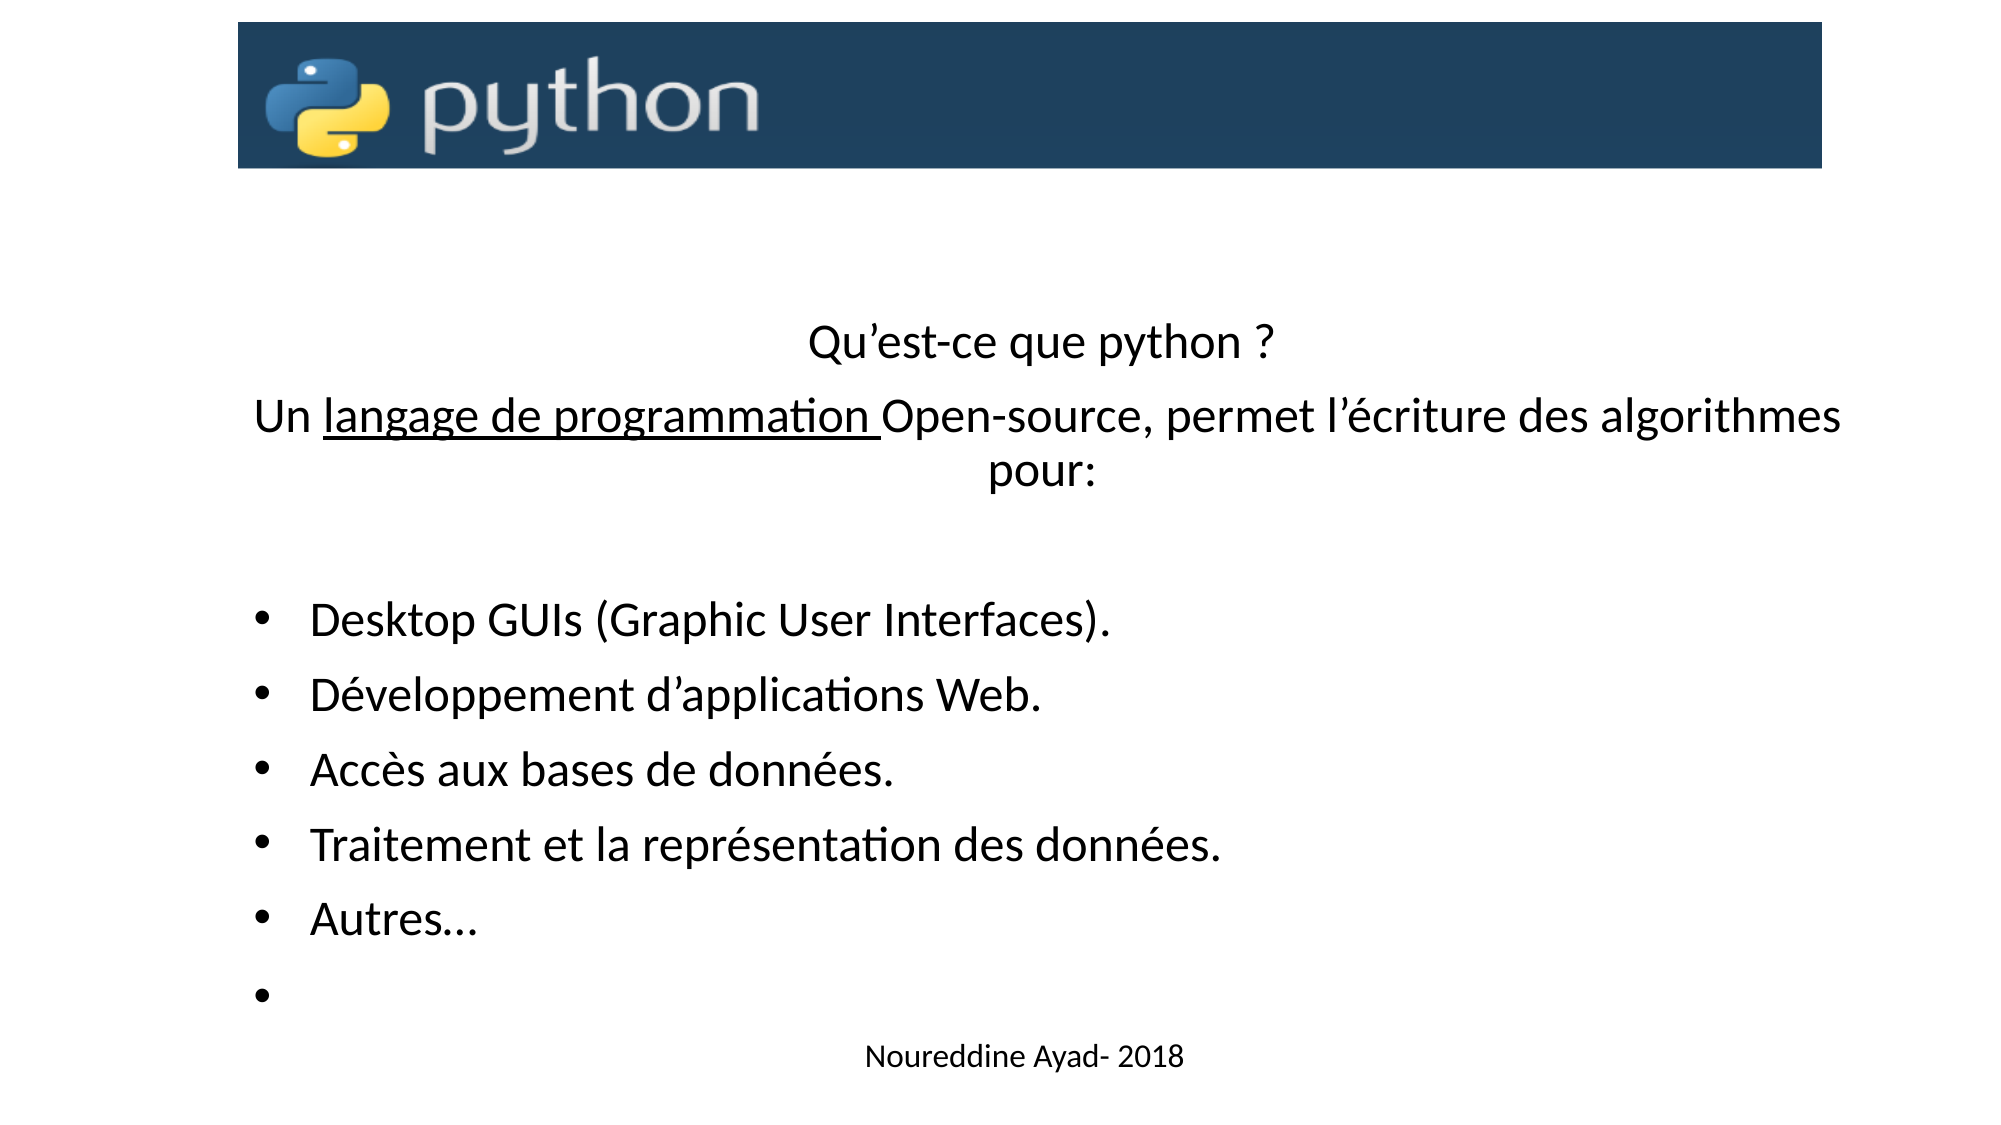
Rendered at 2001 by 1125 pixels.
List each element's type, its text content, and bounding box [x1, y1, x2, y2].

picture [238, 22, 1822, 170]
text_box Qu’est-ce que python ? Un langage de programmation Open-source, permet l’écriture des algorithmes pour: Desktop GUIs (Graphic User Interfaces). Développement d’applications Web. Accès aux bases de données. Traitement et la représentation des données. Autres… [238, 226, 1859, 965]
subtitle Noureddine Ayad- 2018 [274, 1030, 1775, 1103]
